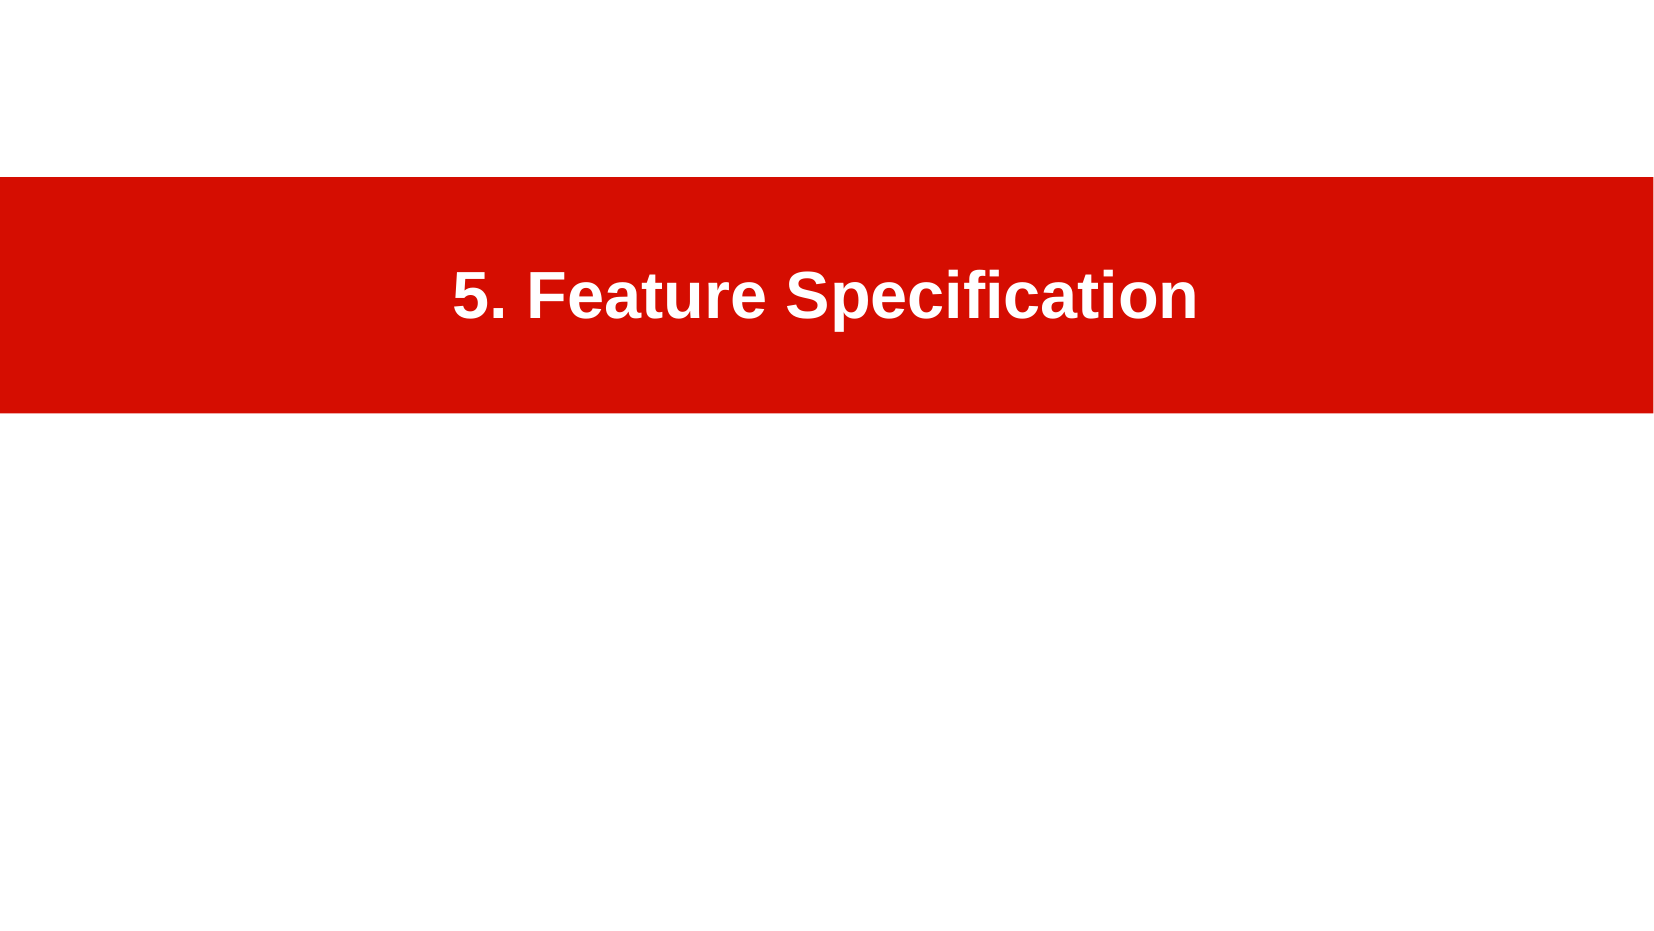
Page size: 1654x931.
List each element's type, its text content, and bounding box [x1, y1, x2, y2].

title 5. Feature Specification [0, 177, 1654, 414]
